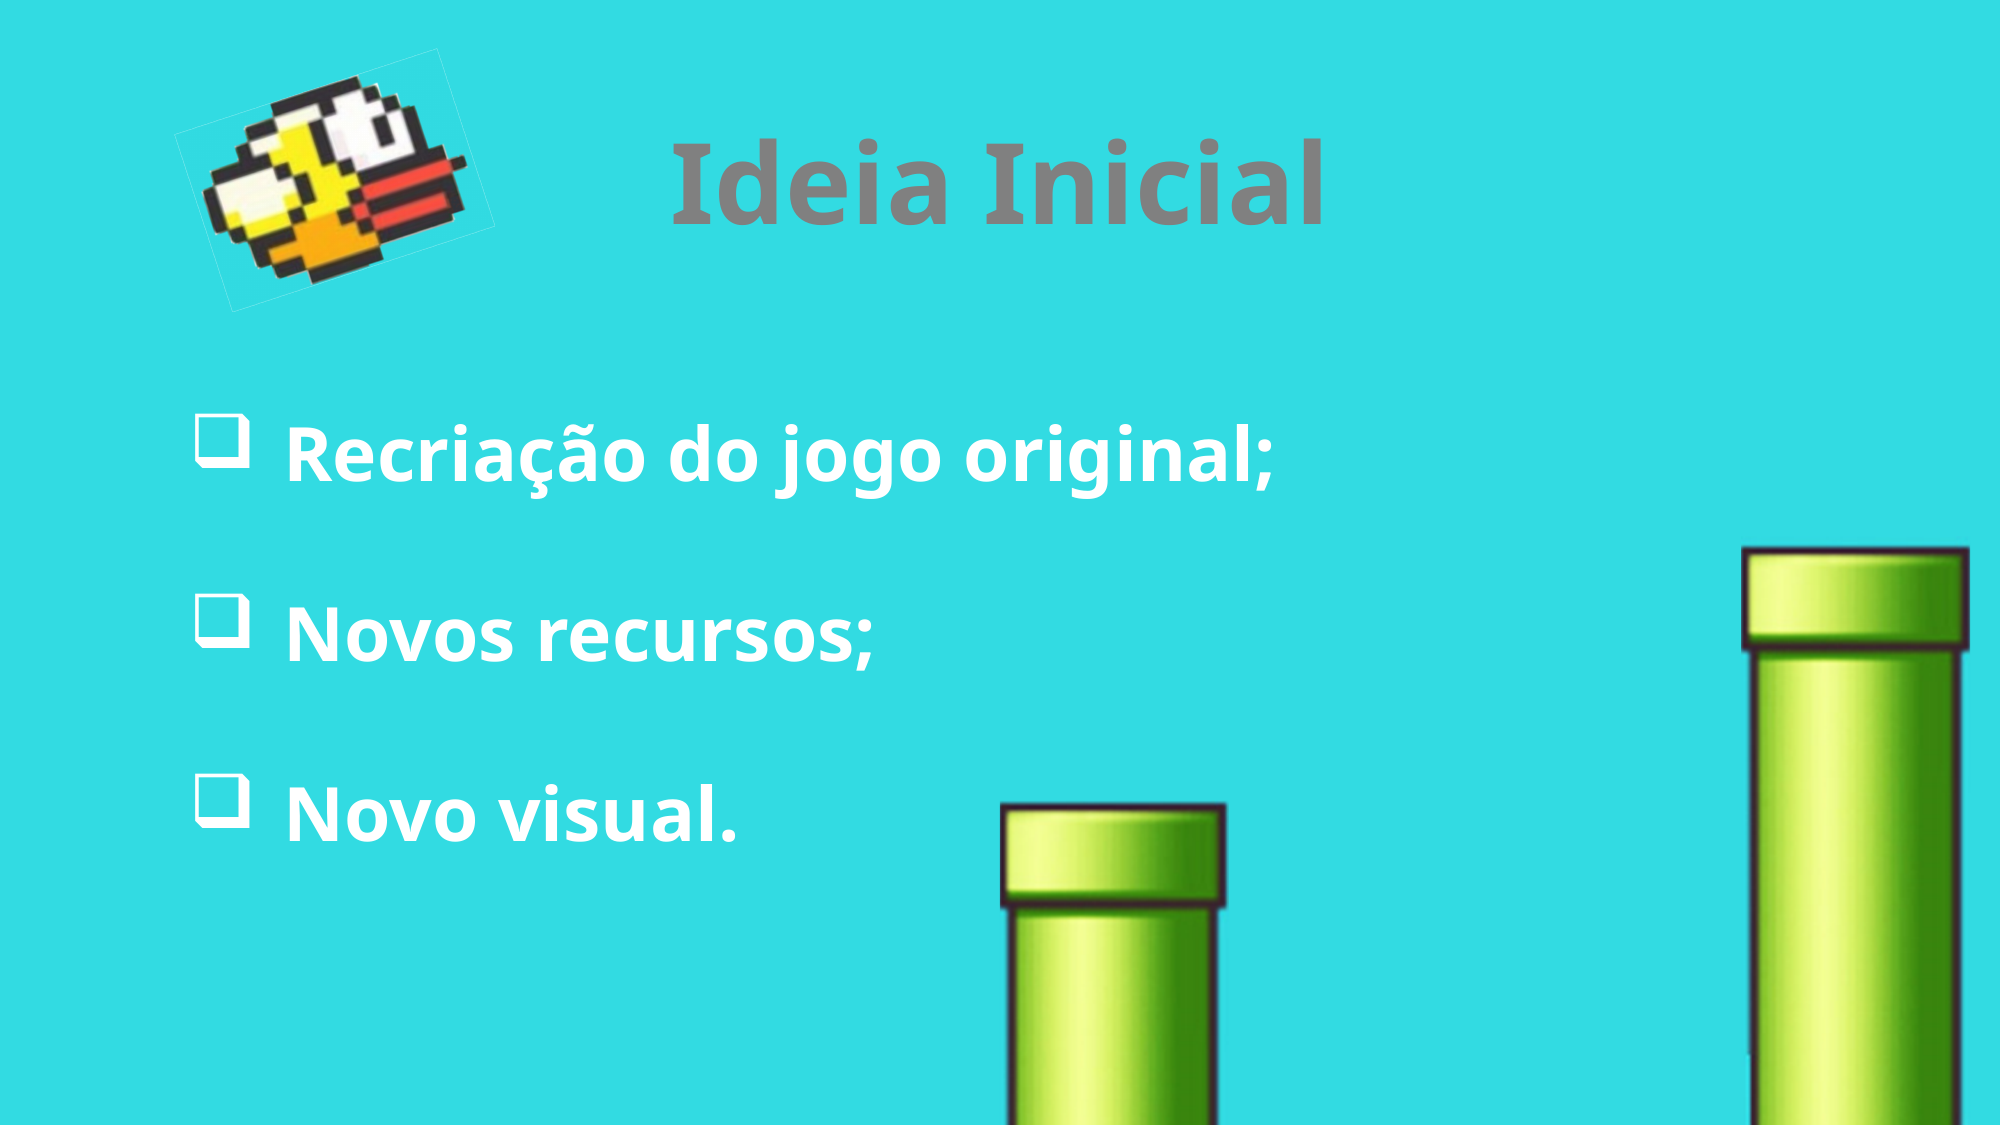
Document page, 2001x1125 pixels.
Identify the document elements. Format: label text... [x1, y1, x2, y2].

text_box Ideia Inicial [655, 104, 1345, 255]
text_box Recriação do jogo original; Novos recursos; Novo visual. [174, 318, 1825, 954]
picture [0, 0, 2000, 1125]
